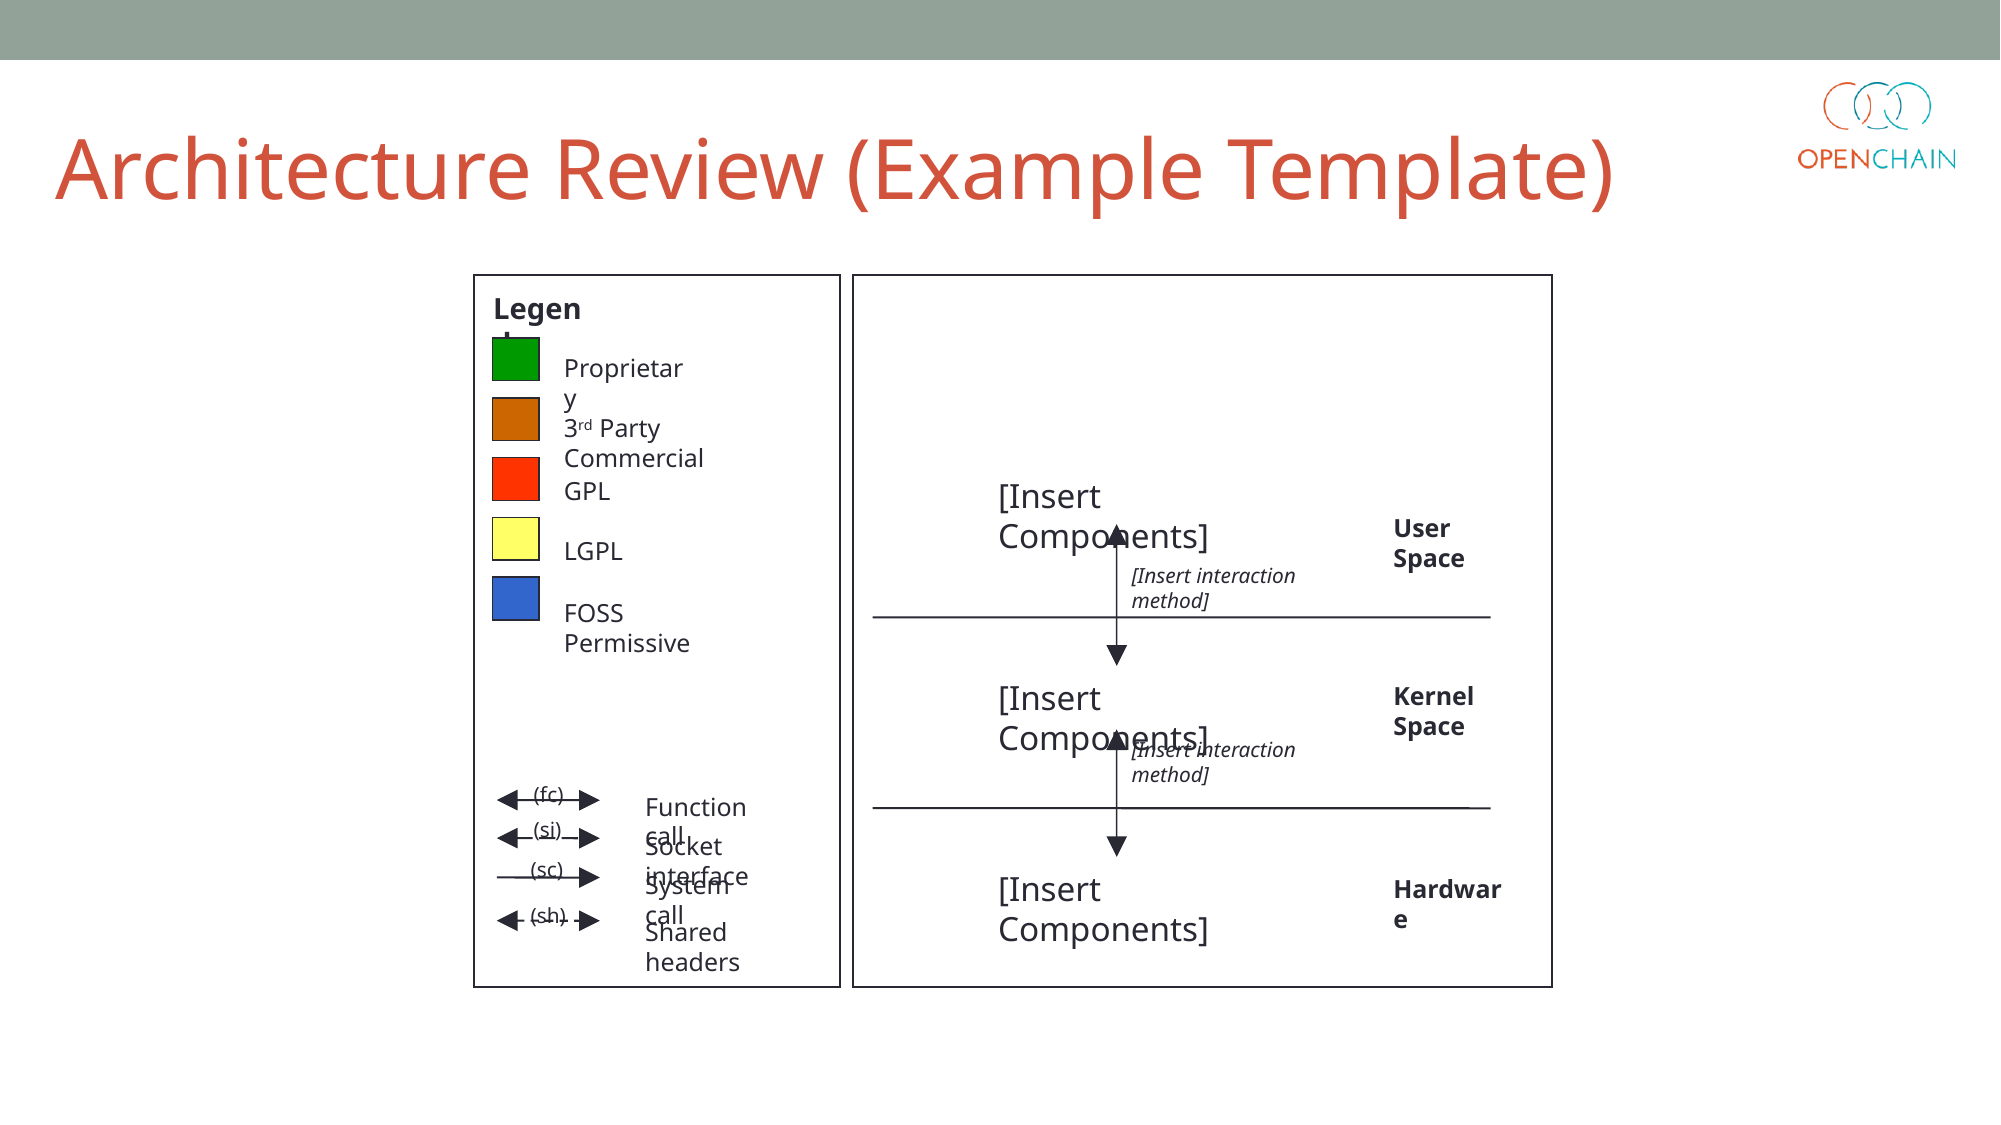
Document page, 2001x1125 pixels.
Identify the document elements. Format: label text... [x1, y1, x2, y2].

text_box System call [630, 862, 790, 908]
text_box 3rd Party Commercial [548, 405, 816, 451]
text_box Hardware [1378, 866, 1519, 912]
text_box User Space [1378, 505, 1538, 551]
text_box Function call [630, 783, 804, 822]
text_box Shared headers [630, 908, 836, 955]
text_box [Insert interaction method] [1116, 729, 1389, 770]
text_box Proprietary [548, 345, 703, 391]
text_box FOSS Permissive [548, 589, 771, 636]
text_box Kernel Space [1553, 672, 1559, 718]
text_box [492, 337, 540, 381]
text_box [Insert Components] [983, 669, 1318, 726]
text_box (si) [518, 808, 580, 848]
text_box (sh) [515, 895, 583, 936]
text_box [Insert Components] [983, 860, 1318, 916]
text_box [Insert Components] [983, 468, 1318, 524]
text_box Legend [478, 282, 607, 333]
text_box GPL [548, 468, 626, 514]
text_box [492, 397, 540, 441]
text_box (sc) [515, 848, 583, 890]
text_box [492, 457, 540, 501]
text_box LGPL [548, 528, 640, 574]
text_box [492, 577, 540, 620]
text_box (fc) [518, 774, 582, 815]
text_box Kernel Space [1378, 672, 1551, 718]
text_box Socket interface [630, 822, 843, 869]
text_box Architecture Review (Example Template) [40, 84, 1841, 247]
picture [1798, 82, 1955, 169]
text_box [Insert interaction method] [1116, 554, 1389, 596]
text_box [492, 517, 540, 560]
